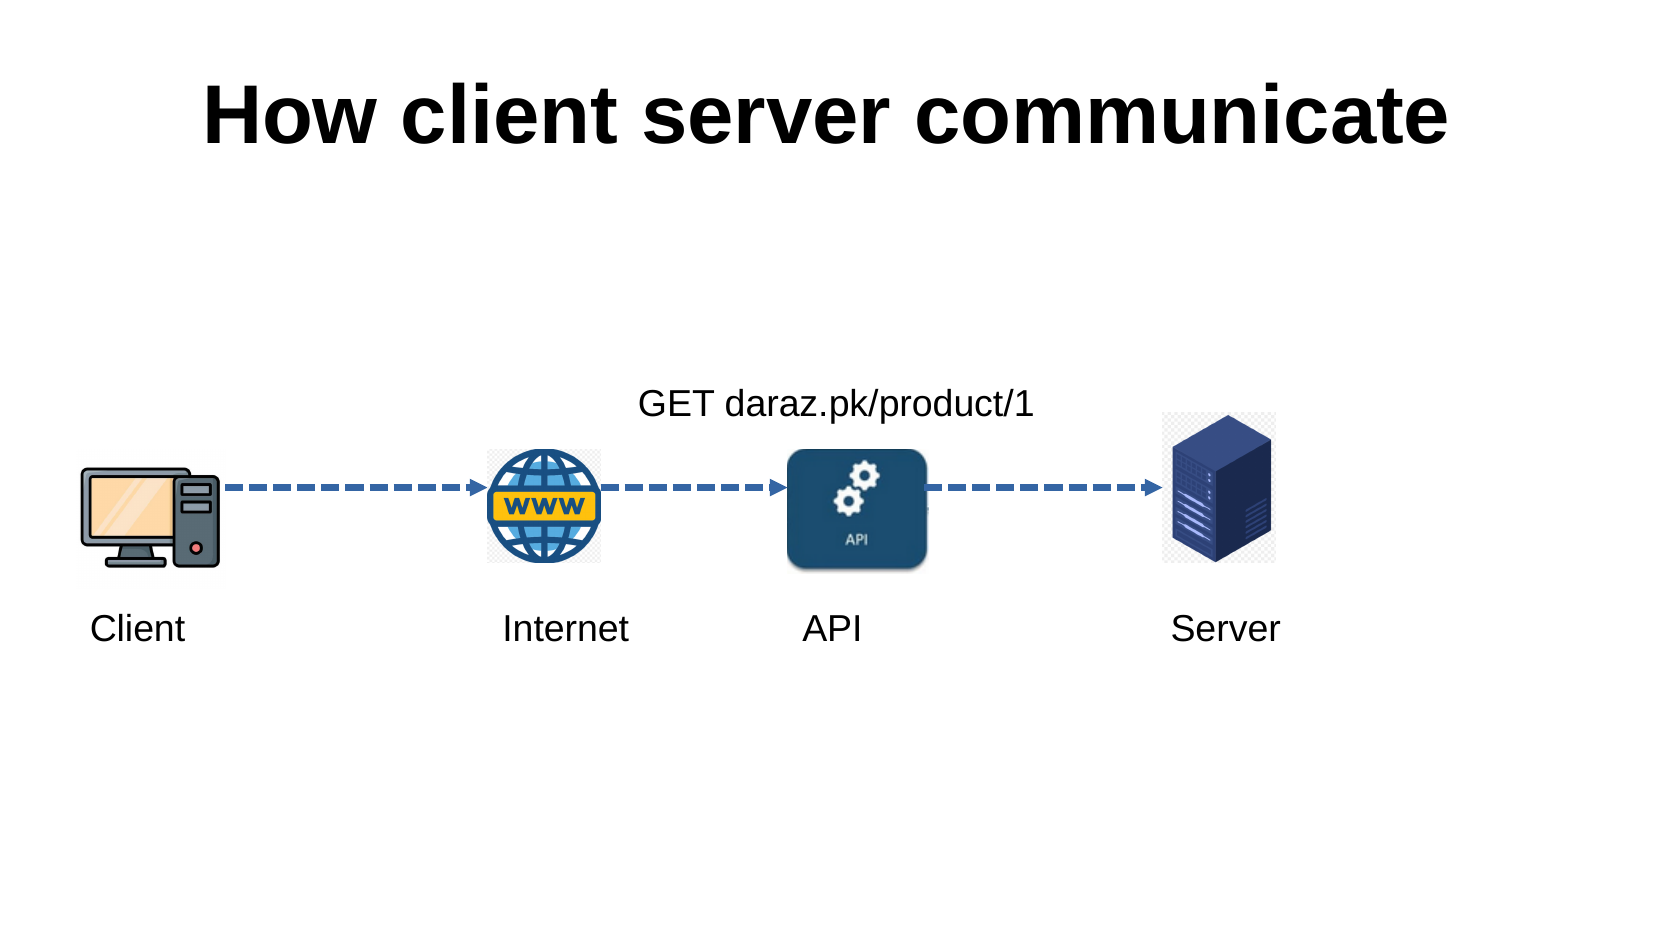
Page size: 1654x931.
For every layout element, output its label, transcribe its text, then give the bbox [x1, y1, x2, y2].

picture [76, 449, 226, 589]
title How client server communicate [82, 37, 1571, 193]
text_box Internet [487, 600, 645, 657]
picture [1162, 412, 1276, 563]
picture [487, 449, 601, 563]
text_box GET daraz.pk/product/1 [623, 375, 1051, 432]
text_box Server [1155, 600, 1296, 657]
text_box Client [75, 600, 201, 657]
text_box API [787, 600, 878, 657]
picture [787, 449, 929, 574]
